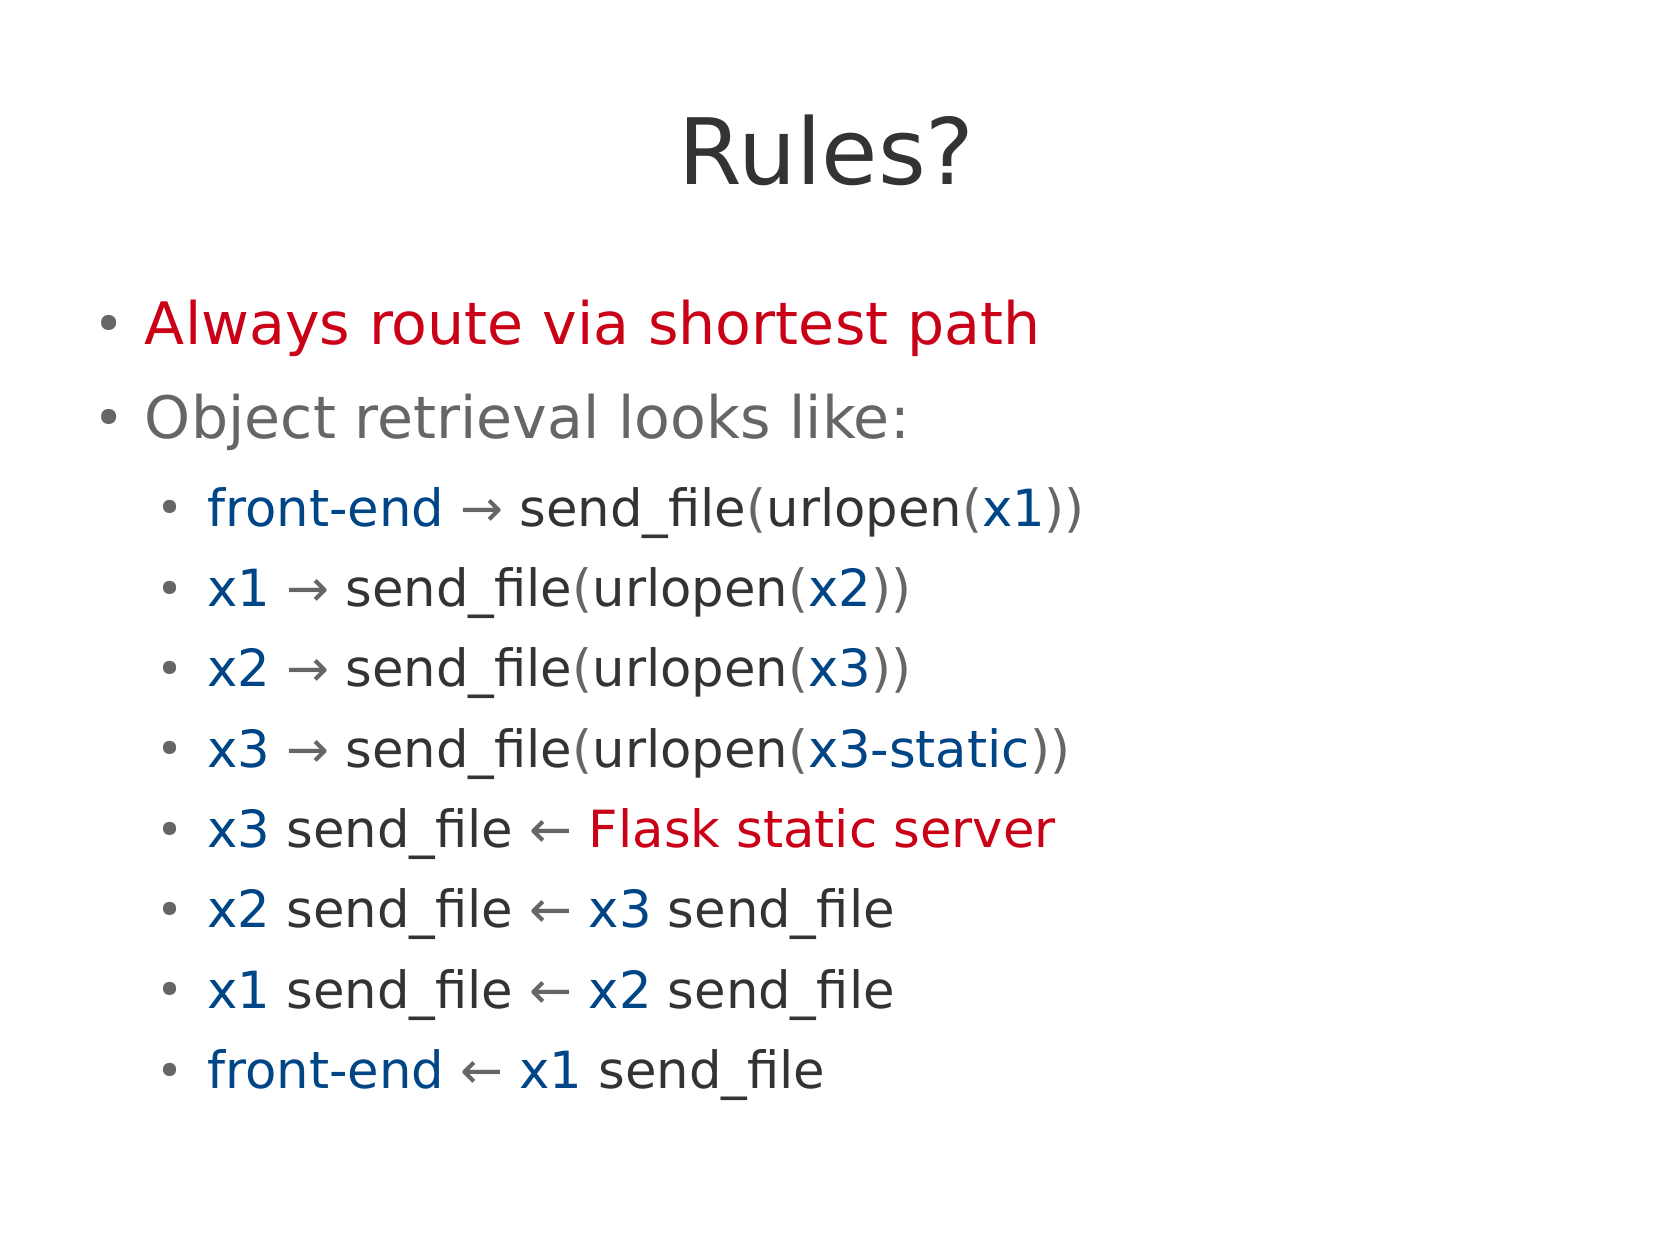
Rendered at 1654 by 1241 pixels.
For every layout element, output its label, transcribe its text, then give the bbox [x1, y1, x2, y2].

list Always route via shortest path Object retrieval looks like: front-end → send_file(urlopen(x1)) x1 → send_file(urlopen(x2)) x2 → send_file(urlopen(x3)) x3 → send_file(urlopen(x3-static)) x3 send_file ← Flask static server x2 send_file ← x3 send_file x1 send_file ← x2 send_file front-end ← x1 send_file [82, 290, 1571, 1109]
title Rules? [82, 56, 1571, 250]
